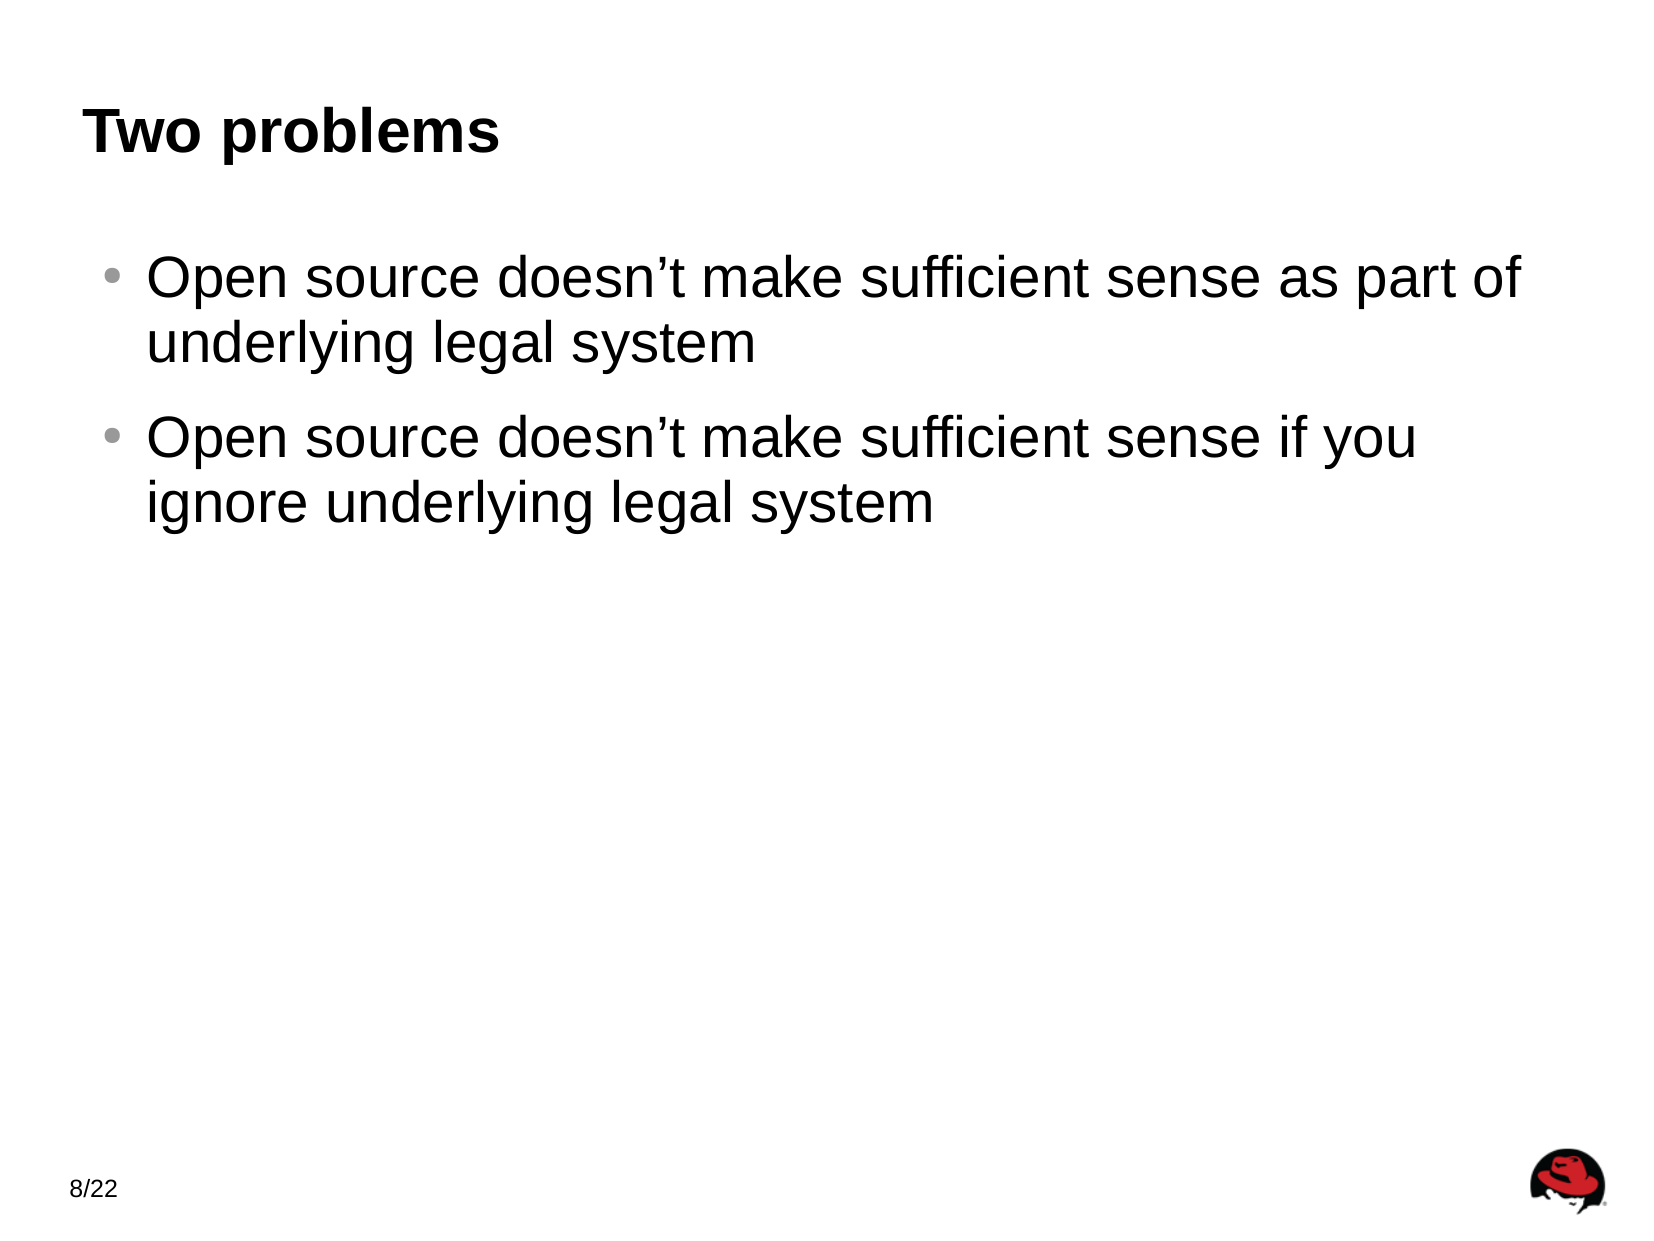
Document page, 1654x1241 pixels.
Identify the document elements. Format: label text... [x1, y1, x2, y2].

picture [1529, 1146, 1613, 1224]
title Two problems [82, 45, 1571, 218]
list Open source doesn’t make sufficient sense as part of underlying legal system Open source doesn’t make sufficient sense if you ignore underlying legal system [86, 244, 1576, 1024]
